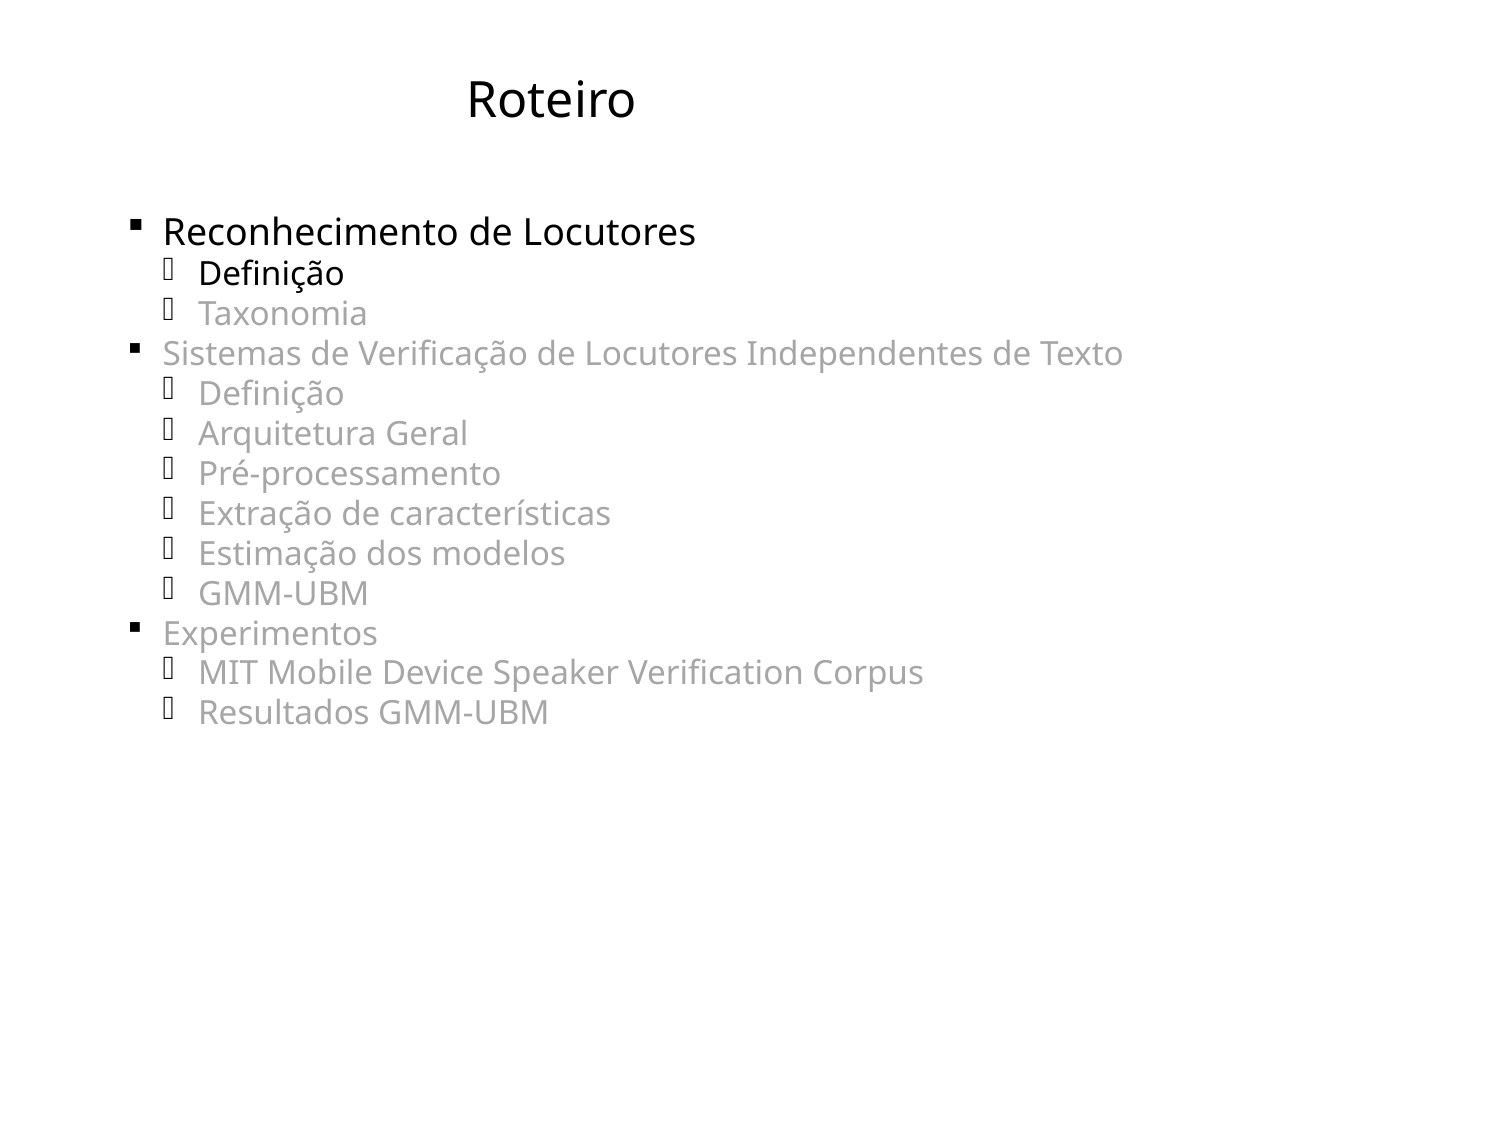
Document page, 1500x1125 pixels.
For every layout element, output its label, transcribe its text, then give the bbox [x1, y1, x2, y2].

text_box Roteiro [49, 49, 1054, 145]
text_box Reconhecimento de Locutores Definição Taxonomia Sistemas de Verificação de Locutores Independentes de Texto Definição Arquitetura Geral Pré-processamento Extração de características Estimação dos modelos GMM-UBM Experimentos MIT Mobile Device Speaker Verification Corpus Resultados GMM-UBM [112, 200, 1363, 963]
